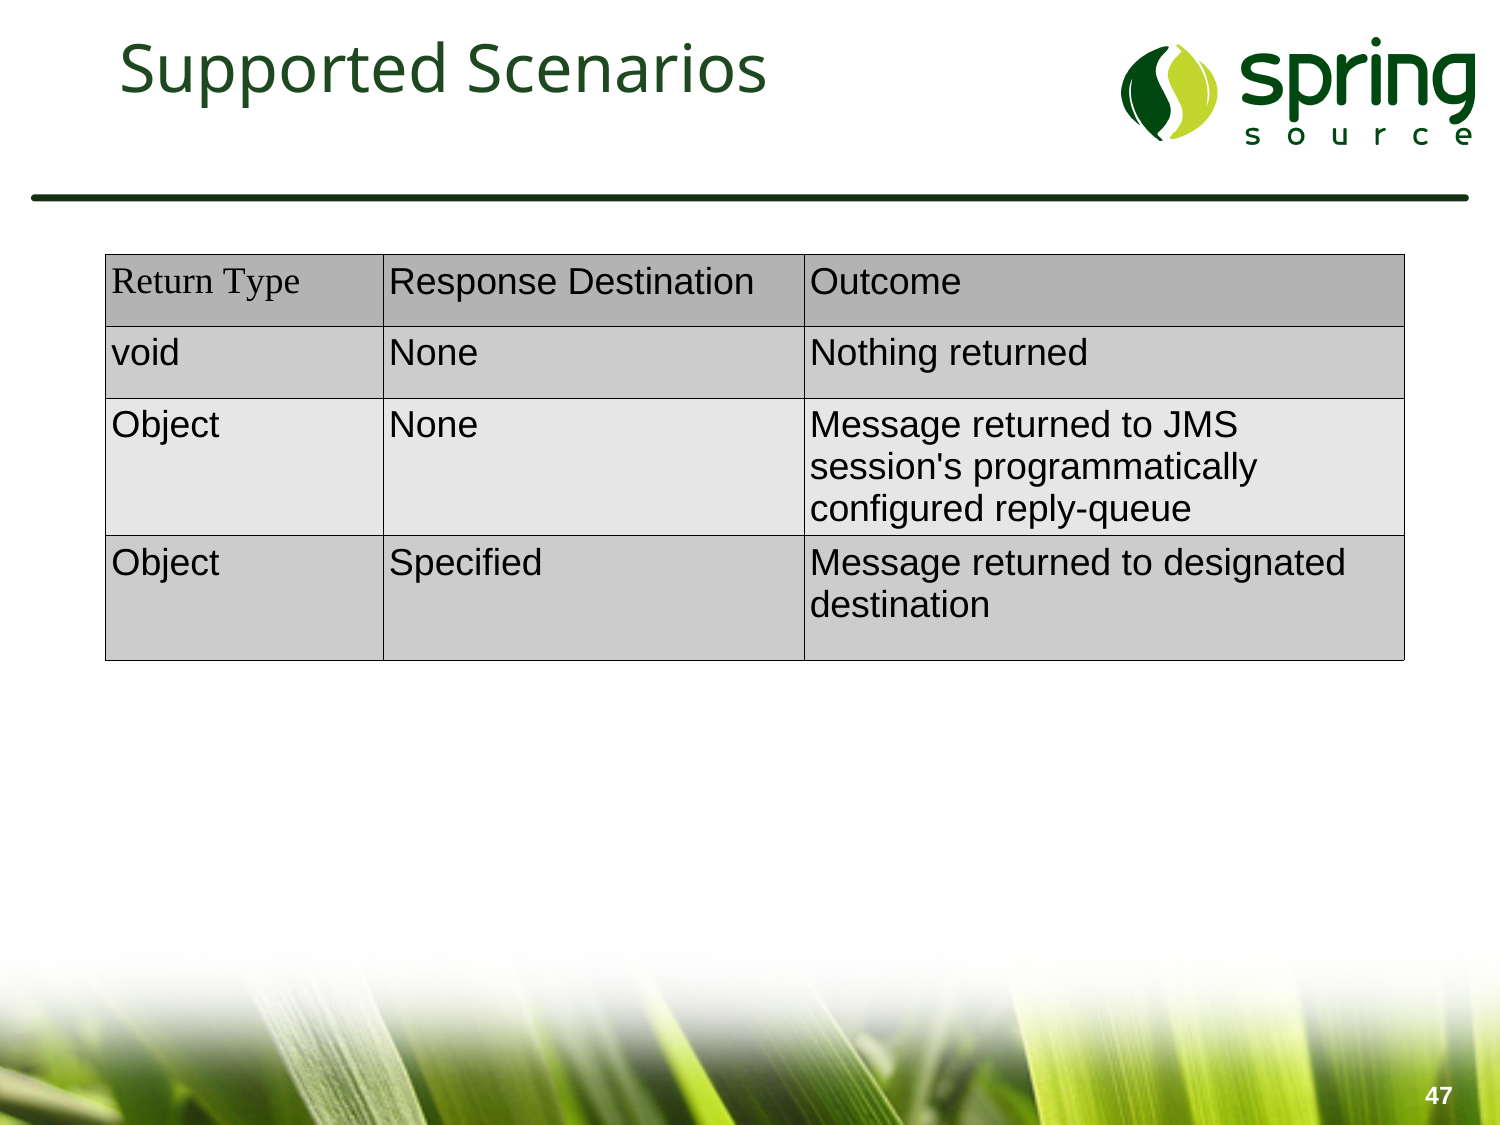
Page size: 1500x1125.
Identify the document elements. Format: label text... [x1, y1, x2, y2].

table_cell Nothing returned [805, 327, 1404, 398]
table_cell None [384, 327, 804, 398]
table_cell Specified [384, 536, 804, 660]
picture [1137, 37, 1475, 145]
table_cell Object [106, 536, 383, 660]
table_cell None [384, 399, 804, 535]
table_header Outcome [805, 255, 1404, 326]
table_cell void [106, 327, 383, 398]
picture [0, 944, 1500, 1125]
table_header Return Type [106, 255, 383, 326]
table_cell Object [106, 399, 383, 535]
title Supported Scenarios [104, 14, 1137, 177]
table_cell Message returned to designated destination [805, 536, 1404, 660]
table_header Response Destination [384, 255, 804, 326]
table_cell Message returned to JMS session's programmatically configured reply-queue [805, 399, 1404, 535]
